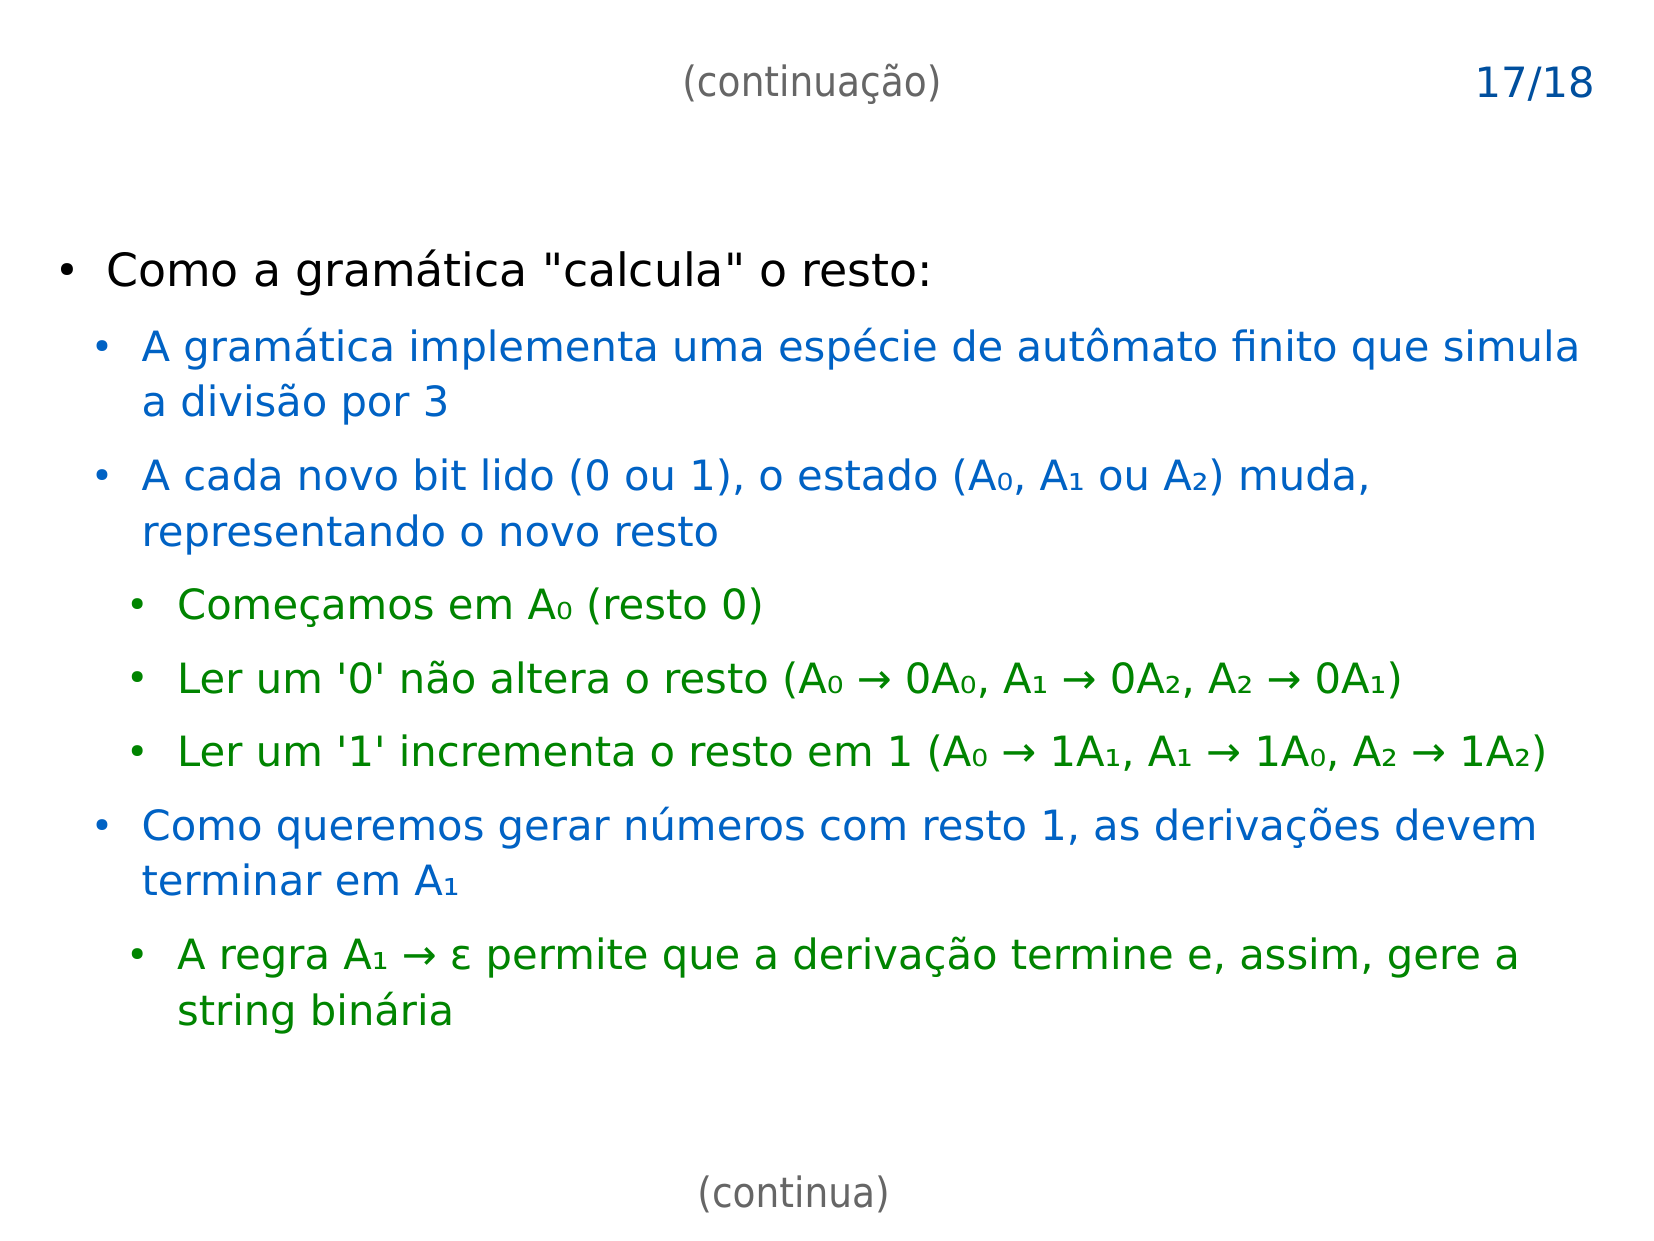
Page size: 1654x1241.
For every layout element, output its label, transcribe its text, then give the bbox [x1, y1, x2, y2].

text_box (continua) [682, 1160, 906, 1225]
text_box (continuação) [667, 50, 957, 114]
list Como a gramática "calcula" o resto: A gramática implementa uma espécie de autômato finito que simula a divisão por 3 A cada novo bit lido (0 ou 1), o estado (A₀, A₁ ou A₂) muda, representando o novo resto Começamos em A₀ (resto 0) Ler um '0' não altera o resto (A₀ → 0A₀, A₁ → 0A₂, A₂ → 0A₁) Ler um '1' incrementa o resto em 1 (A₀ → 1A₁, A₁ → 1A₀, A₂ → 1A₂) Como queremos gerar números com resto 1, as derivações devem terminar em A₁ A regra A₁ → ε permite que a derivação termine e, assim, gere a string binária [59, 236, 1595, 1211]
